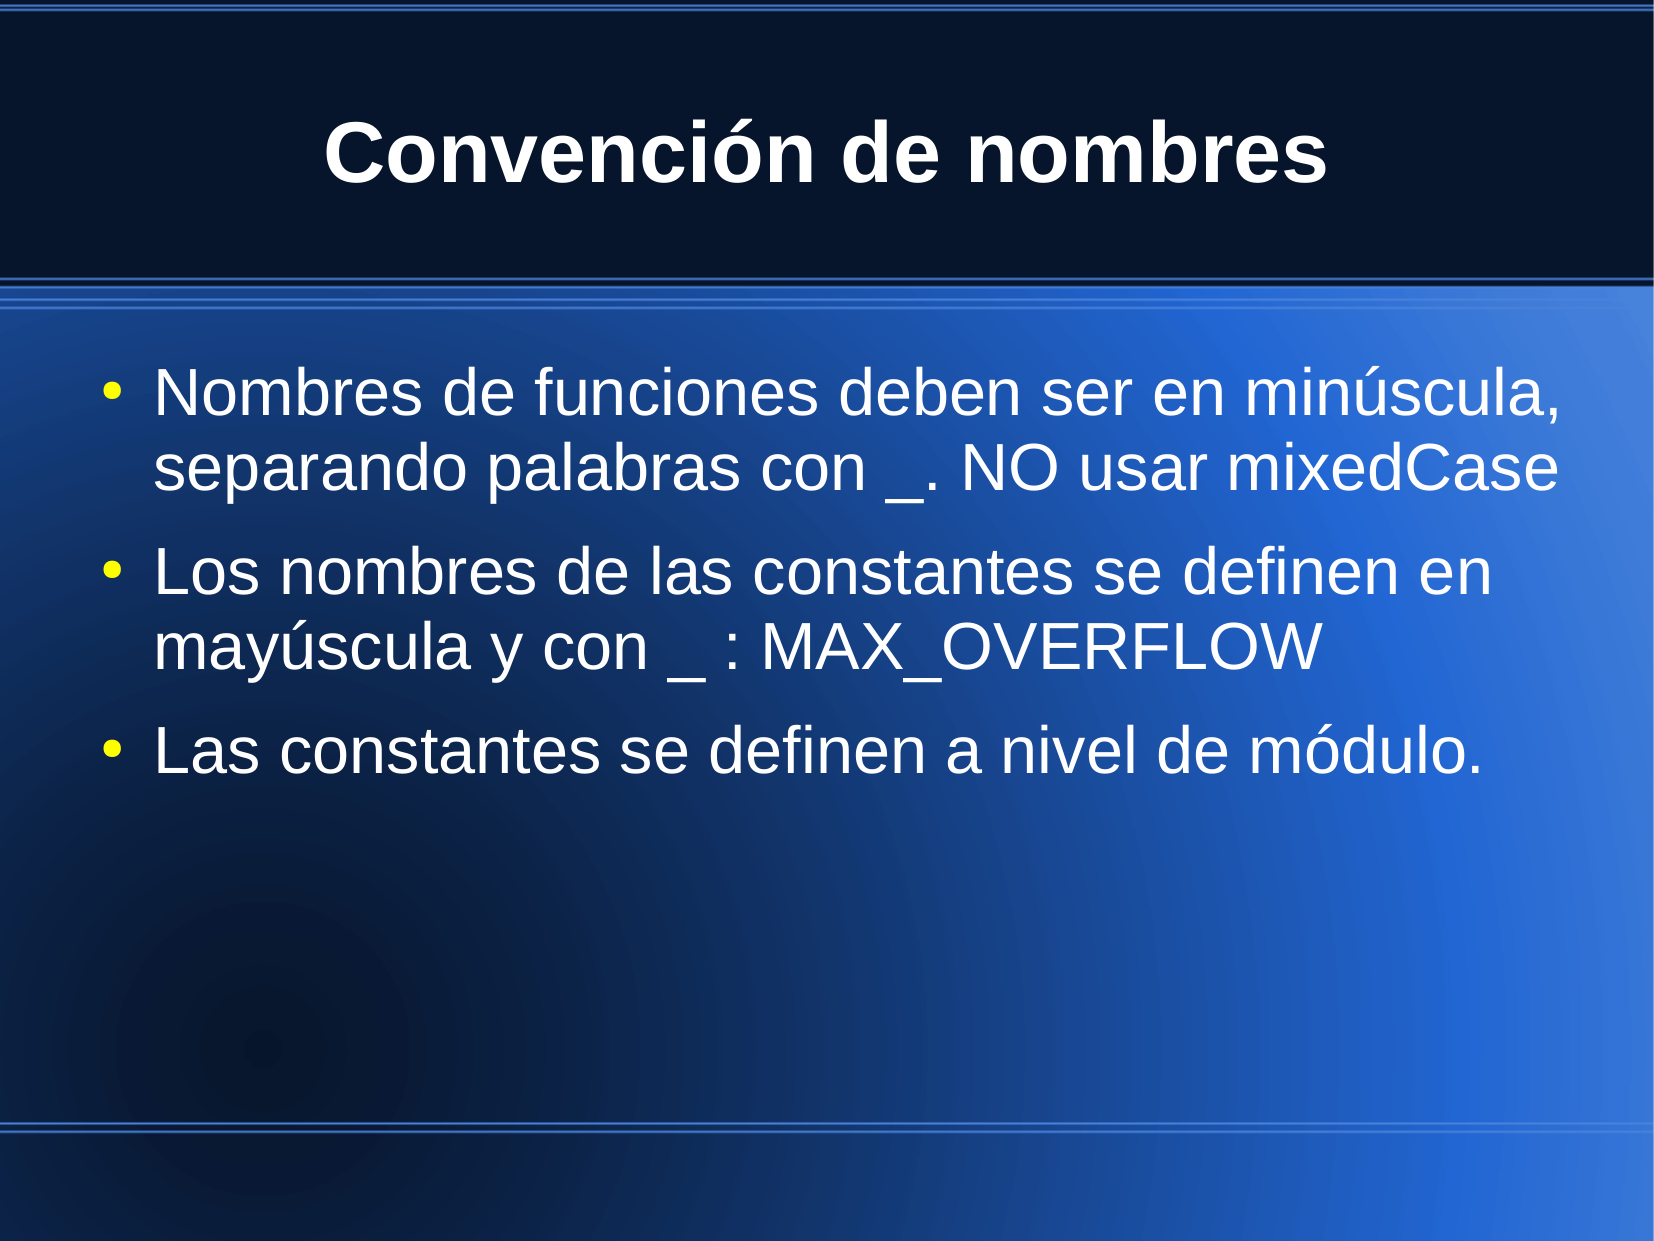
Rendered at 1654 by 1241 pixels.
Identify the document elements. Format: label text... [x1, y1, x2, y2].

title Convención de nombres [82, 49, 1571, 257]
picture [0, 0, 1654, 1241]
list Nombres de funciones deben ser en minúscula, separando palabras con _. NO usar mixedCase Los nombres de las constantes se definen en mayúscula y con _ : MAX_OVERFLOW Las constantes se definen a nivel de módulo. [82, 355, 1571, 1075]
